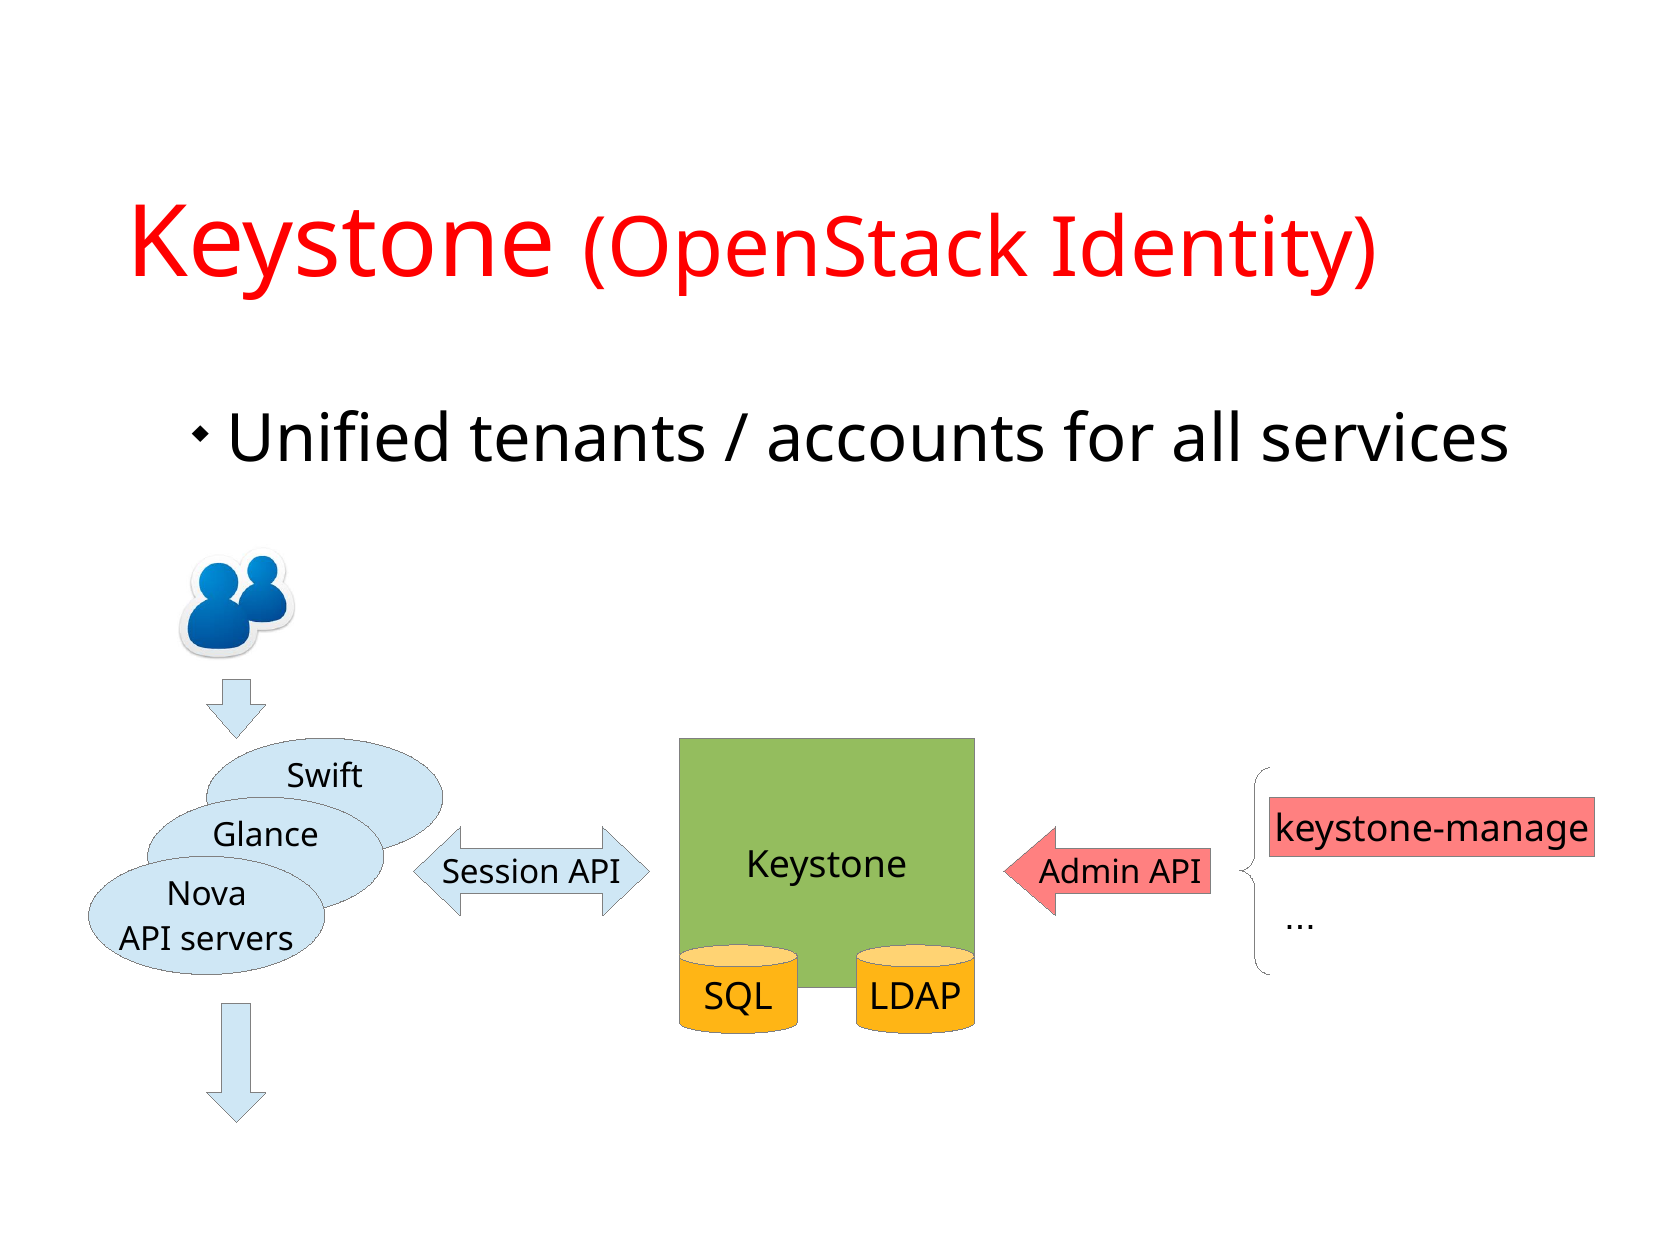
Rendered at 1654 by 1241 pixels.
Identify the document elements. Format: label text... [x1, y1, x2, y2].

text_box [206, 1003, 266, 1123]
text_box Session API [413, 826, 650, 916]
picture [177, 544, 296, 663]
text_box SQL [679, 957, 798, 1034]
title Keystone (OpenStack Identity) [118, 147, 1595, 325]
text_box keystone-manage [1269, 797, 1595, 857]
text_box Nova API servers [88, 856, 325, 975]
text_box LDAP [856, 957, 975, 1034]
text_box Swift [206, 738, 443, 849]
text_box ... [1269, 888, 1331, 945]
text_box Keystone [679, 738, 975, 988]
text_box Unified tenants / accounts for all services [177, 382, 1536, 554]
text_box [206, 679, 266, 739]
text_box Glance [147, 797, 384, 908]
text_box Admin API [1003, 826, 1211, 916]
